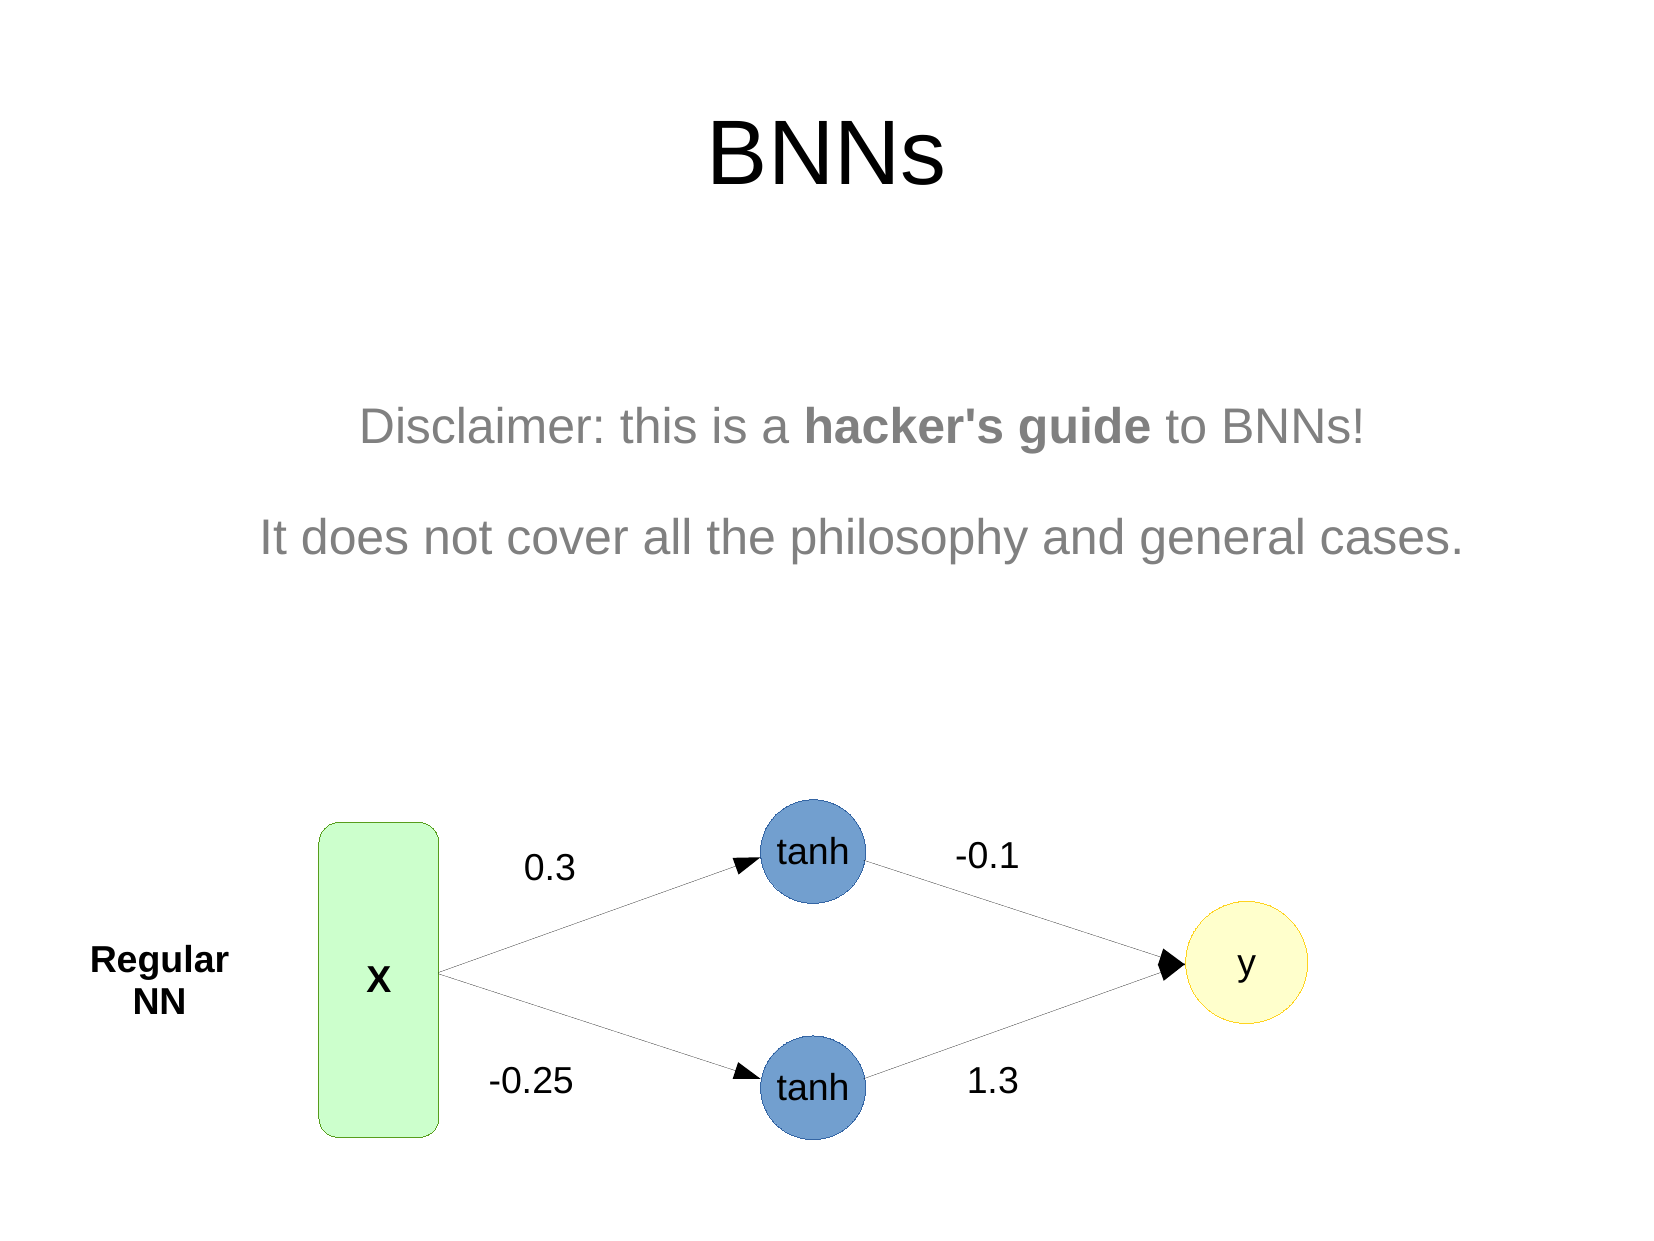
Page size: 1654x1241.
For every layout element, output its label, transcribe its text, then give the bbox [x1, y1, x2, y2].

text_box -0.1 [940, 827, 1035, 885]
text_box 1.3 [952, 1052, 1034, 1109]
text_box X [318, 822, 439, 1138]
text_box 0.3 [509, 839, 591, 897]
text_box tanh [760, 1035, 866, 1140]
text_box tanh [760, 799, 866, 904]
text_box y [1185, 901, 1308, 1024]
text_box Disclaimer: this is a hacker's guide to BNNs! It does not cover all the philosophy and general cases. [244, 390, 1481, 575]
text_box Regular NN [75, 930, 245, 1030]
text_box -0.25 [473, 1052, 589, 1109]
title BNNs [82, 49, 1571, 257]
